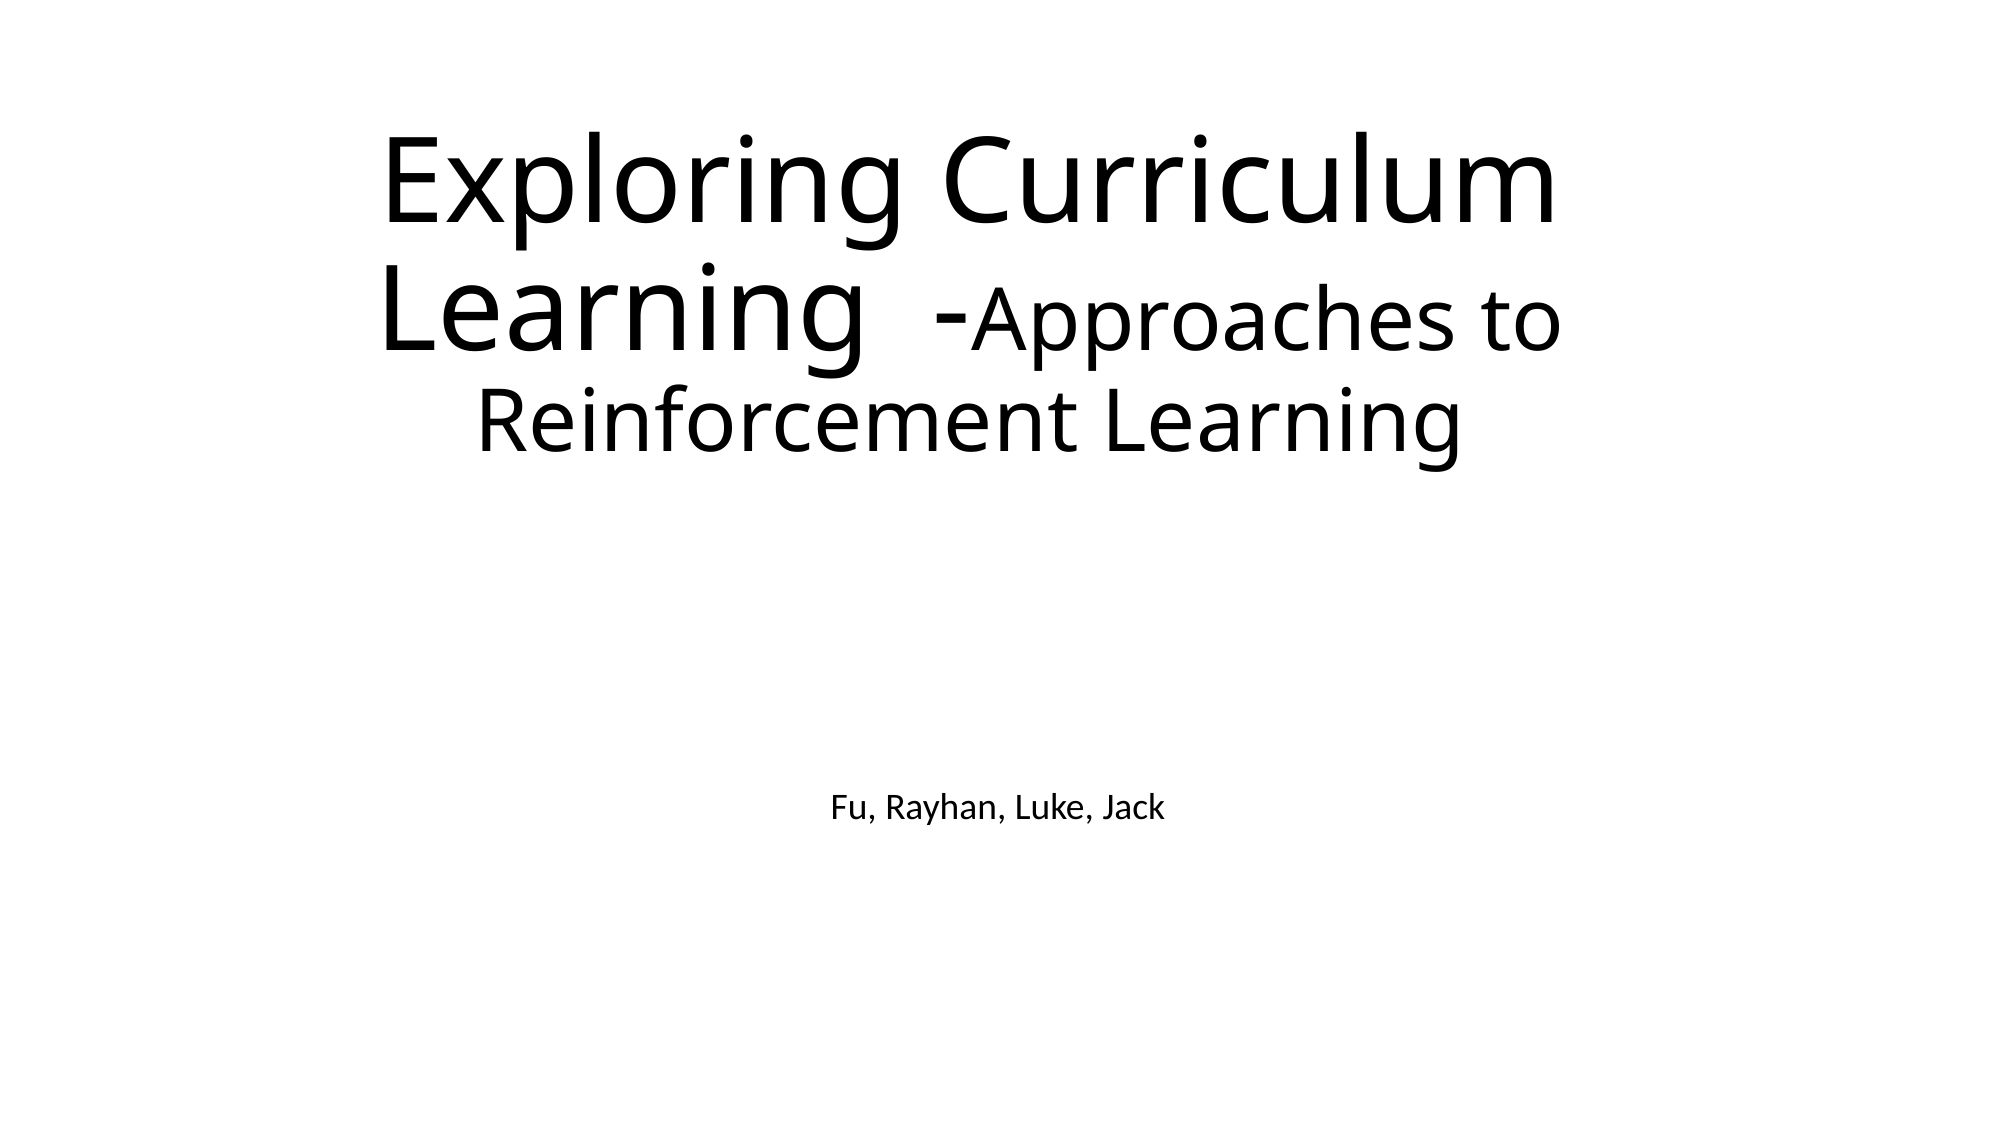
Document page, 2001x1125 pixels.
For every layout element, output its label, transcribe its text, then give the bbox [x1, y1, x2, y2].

title Exploring Curriculum Learning -Approaches to Reinforcement Learning [190, 112, 1750, 478]
subtitle Fu, Rayhan, Luke, Jack [815, 779, 1185, 1015]
